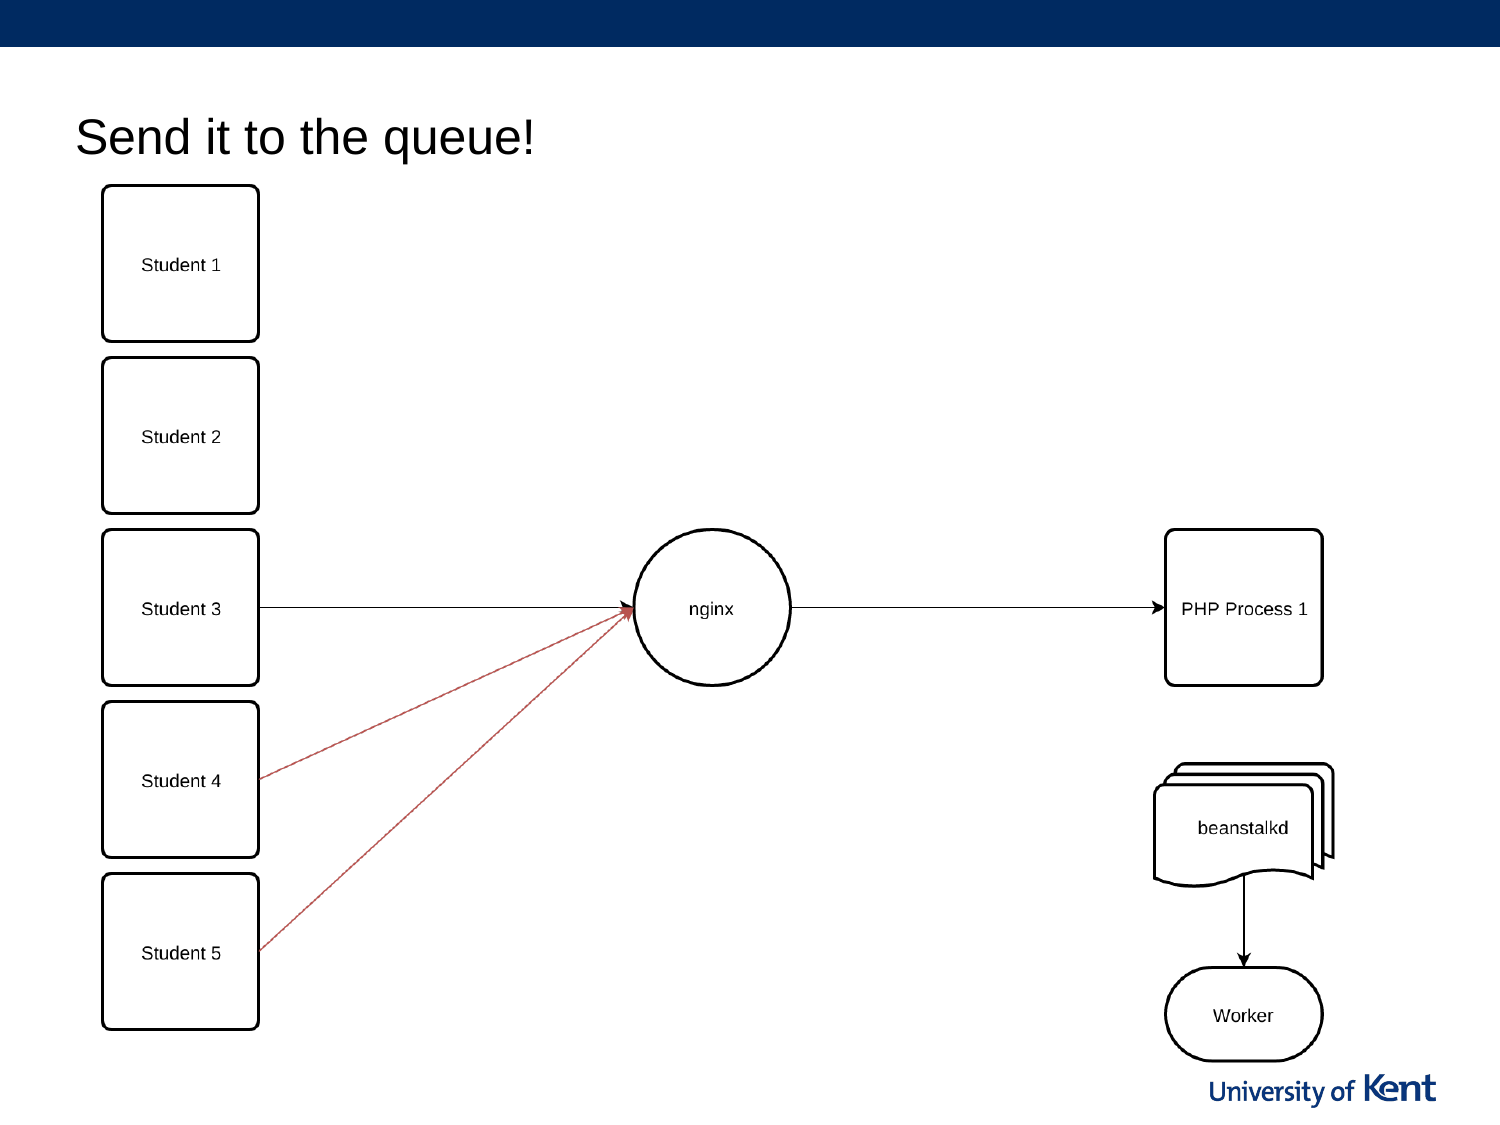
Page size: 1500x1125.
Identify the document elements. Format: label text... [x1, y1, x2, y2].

picture [1210, 1074, 1436, 1108]
picture [98, 181, 1335, 1063]
title Send it to the queue! [75, 90, 1436, 185]
